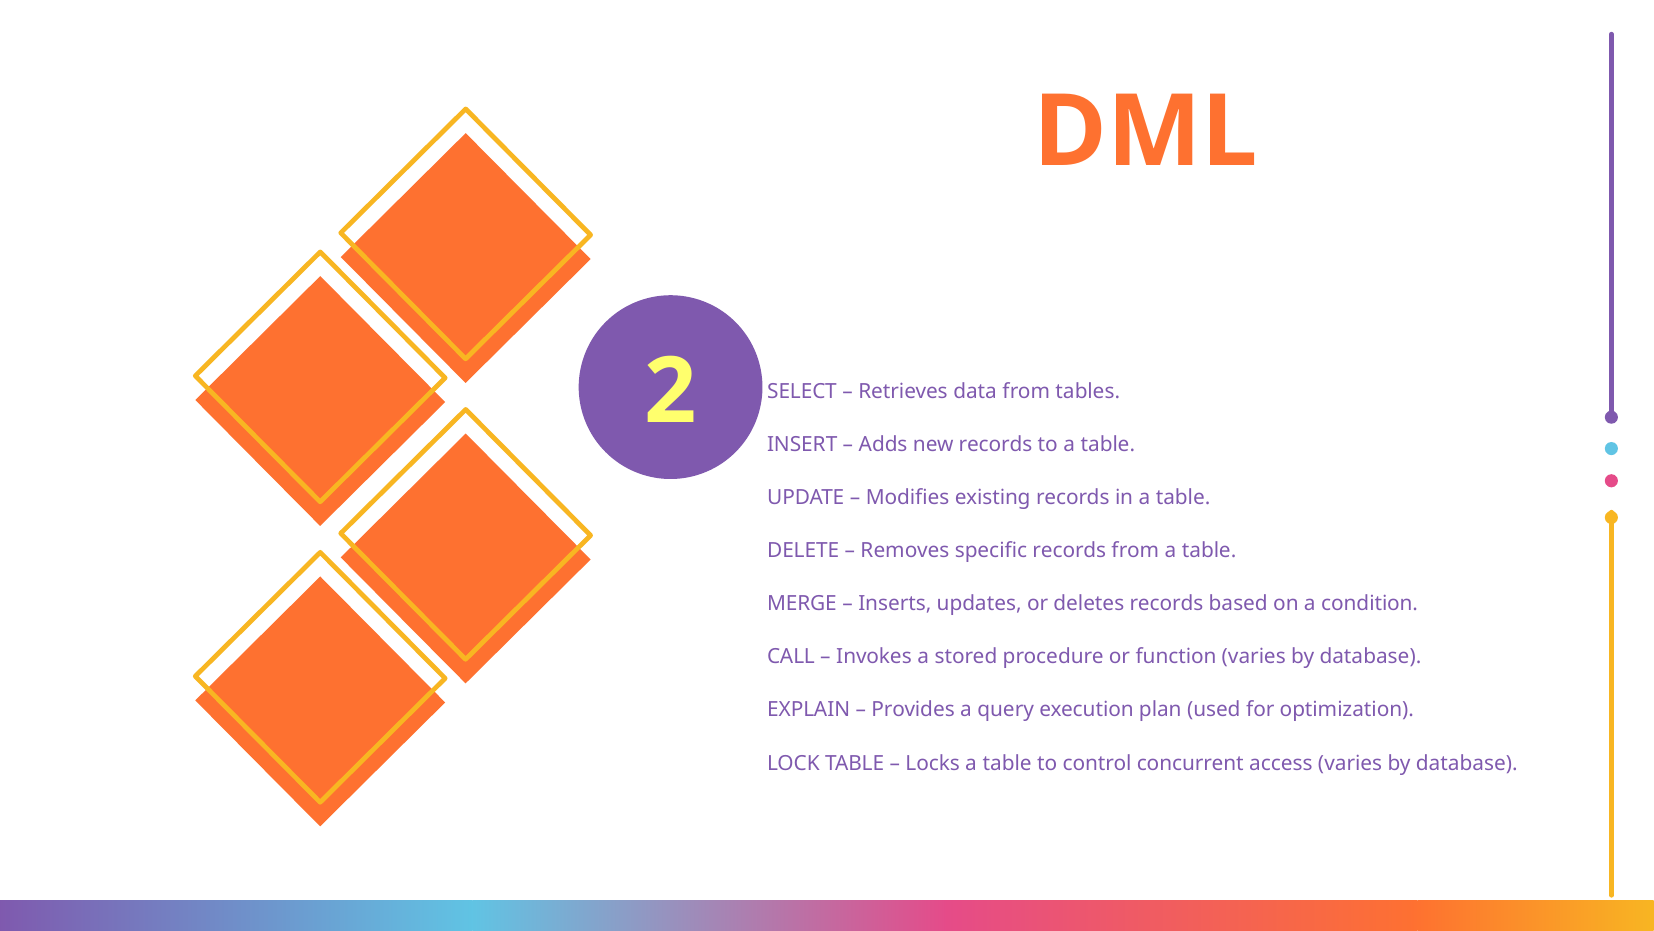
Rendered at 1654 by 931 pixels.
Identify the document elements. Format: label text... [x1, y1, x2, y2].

text_box 2 [578, 295, 761, 479]
text_box SELECT – Retrieves data from tables. INSERT – Adds new records to a table. UPDATE – Modifies existing records in a table. DELETE – Removes specific records from a table. MERGE – Inserts, updates, or deletes records based on a condition. CALL – Invokes a stored procedure or function (varies by database). EXPLAIN – Provides a query execution plan (used for optimization). LOCK TABLE – Locks a table to control concurrent access (varies by database). [752, 368, 1615, 931]
title DML [791, 37, 1501, 215]
